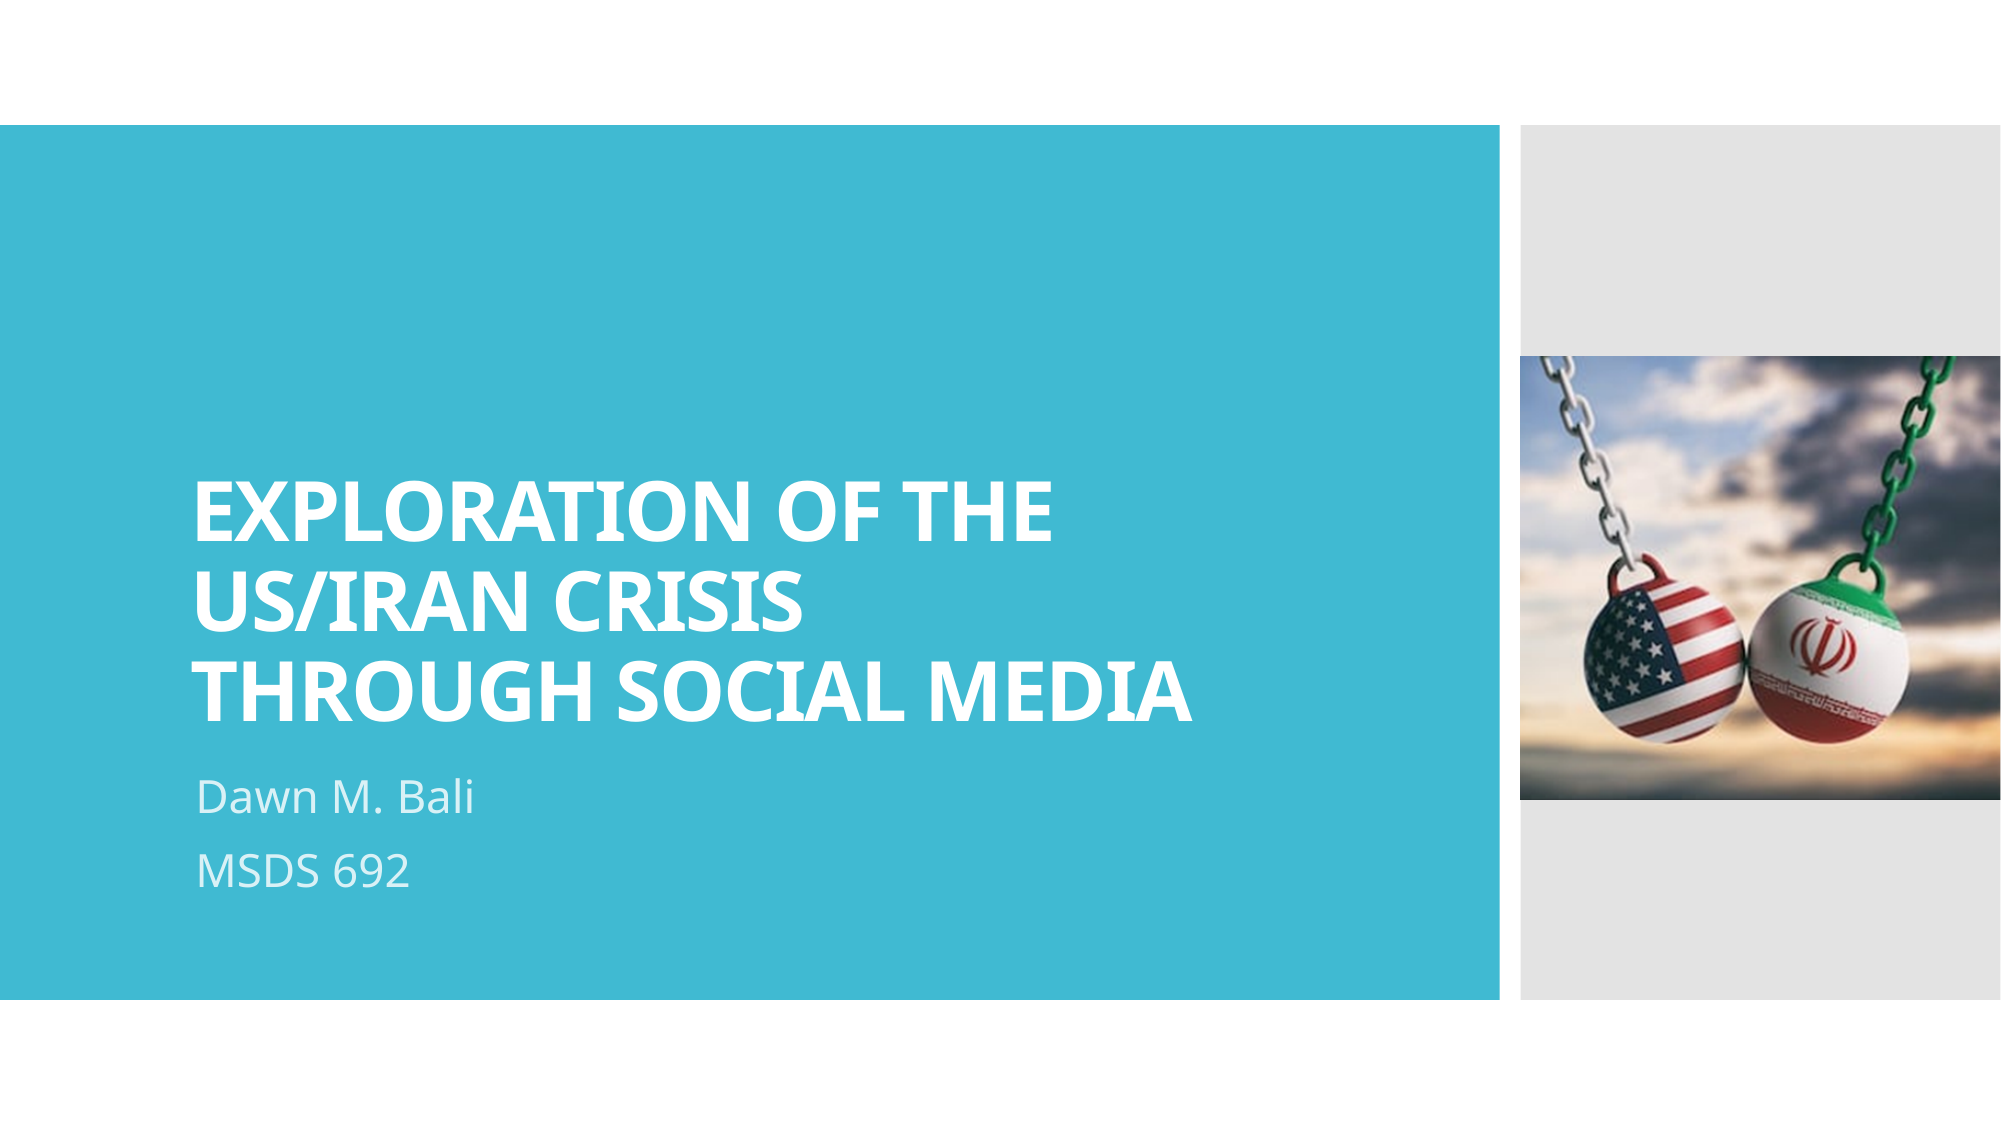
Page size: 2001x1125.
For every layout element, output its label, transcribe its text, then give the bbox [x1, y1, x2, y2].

subtitle Dawn M. Bali MSDS 692 [180, 766, 1381, 917]
title Exploration of the US/Iran Crisis Through Social Media [175, 213, 1376, 747]
picture [1520, 356, 2001, 800]
